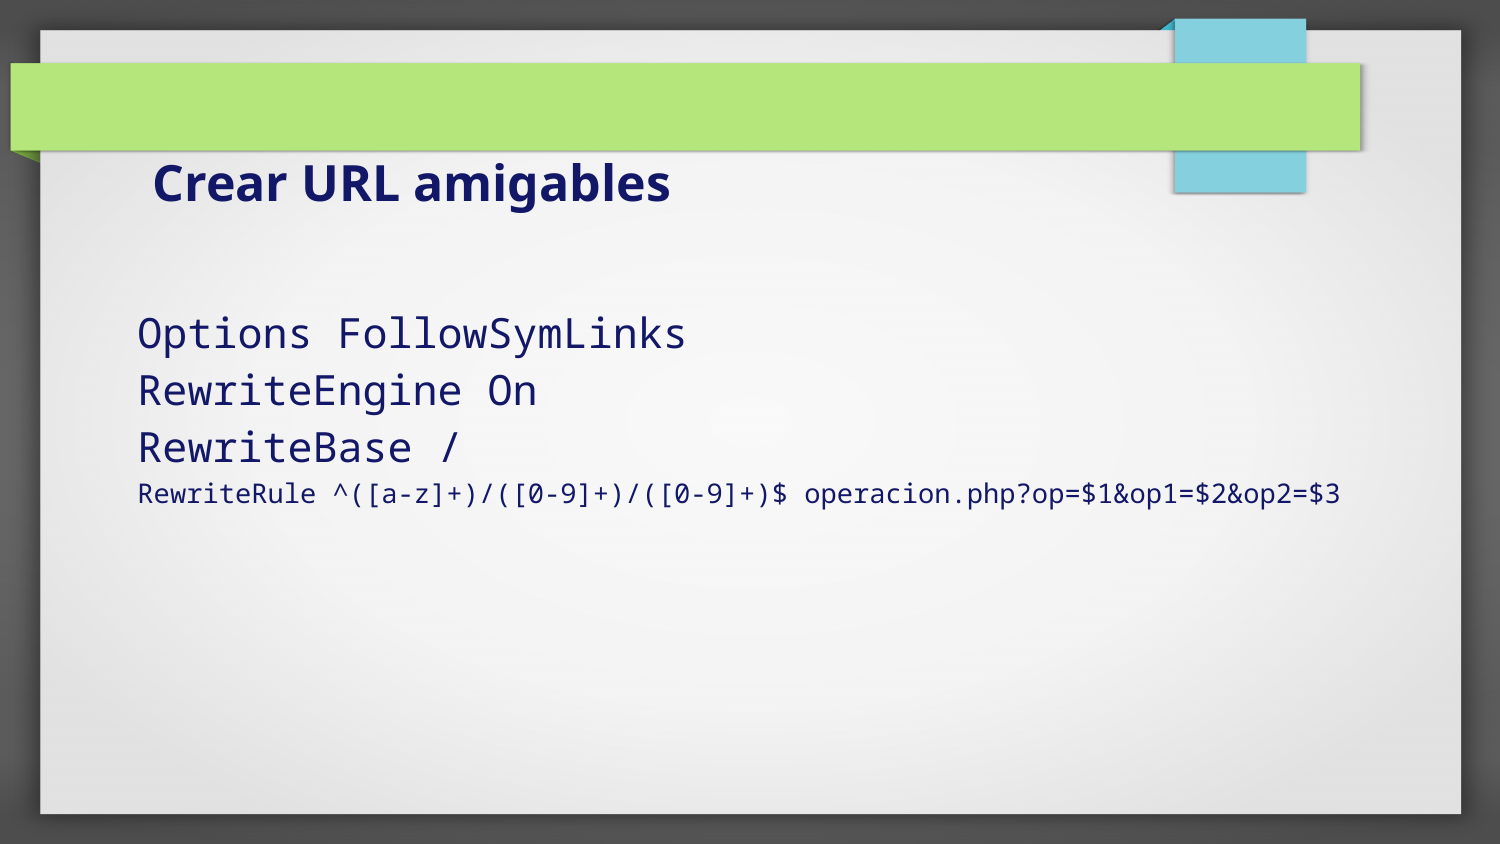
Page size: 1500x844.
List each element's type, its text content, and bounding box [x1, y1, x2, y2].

text_box Options FollowSymLinks RewriteEngine On RewriteBase / RewriteRule ^([a-z]+)/([0-9]+)/([0-9]+)$ operacion.php?op=$1&op1=$2&op2=$3 [137, 246, 1394, 844]
title Crear URL amigables [137, 146, 1011, 227]
picture [0, 0, 1500, 844]
